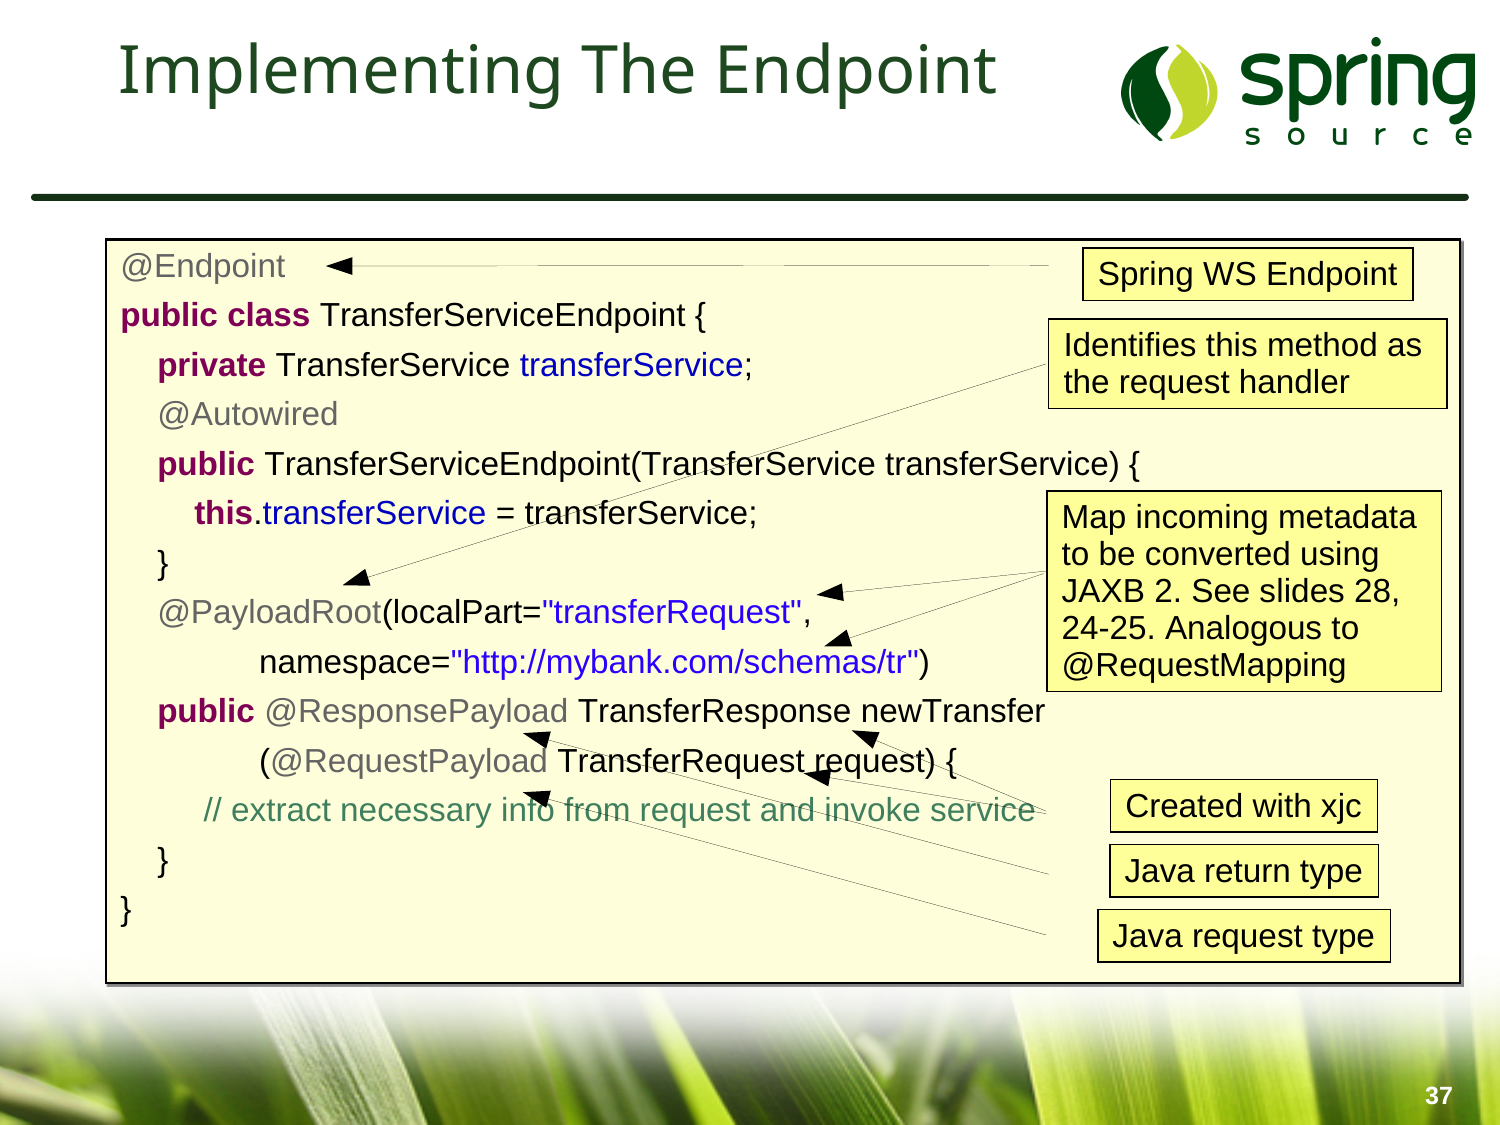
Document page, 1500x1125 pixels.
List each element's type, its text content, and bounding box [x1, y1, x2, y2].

picture [1136, 37, 1475, 145]
text_box Identifies this method as the request handler [1048, 318, 1448, 409]
text_box Created with xjc [1110, 779, 1378, 833]
text_box Java return type [1109, 844, 1379, 898]
picture [0, 944, 1500, 1125]
text_box Spring WS Endpoint [1083, 248, 1413, 301]
title Implementing The Endpoint [103, 14, 1136, 177]
text_box Map incoming metadata to be converted using JAXB 2. See slides 28, 24-25. Analogous to @RequestMapping [1046, 491, 1442, 692]
list @Endpoint public class TransferServiceEndpoint { private TransferService transferService; @Autowired public TransferServiceEndpoint(TransferService transferService) { this.transferService = transferService; } @PayloadRoot(localPart="transferRequest", namespace="http://mybank.com/schemas/tr") public @ResponsePayload TransferResponse newTransfer (@RequestPayload TransferRequest request) { // extract necessary info from request and invoke service } } [105, 239, 1461, 983]
text_box Java request type [1097, 909, 1391, 963]
